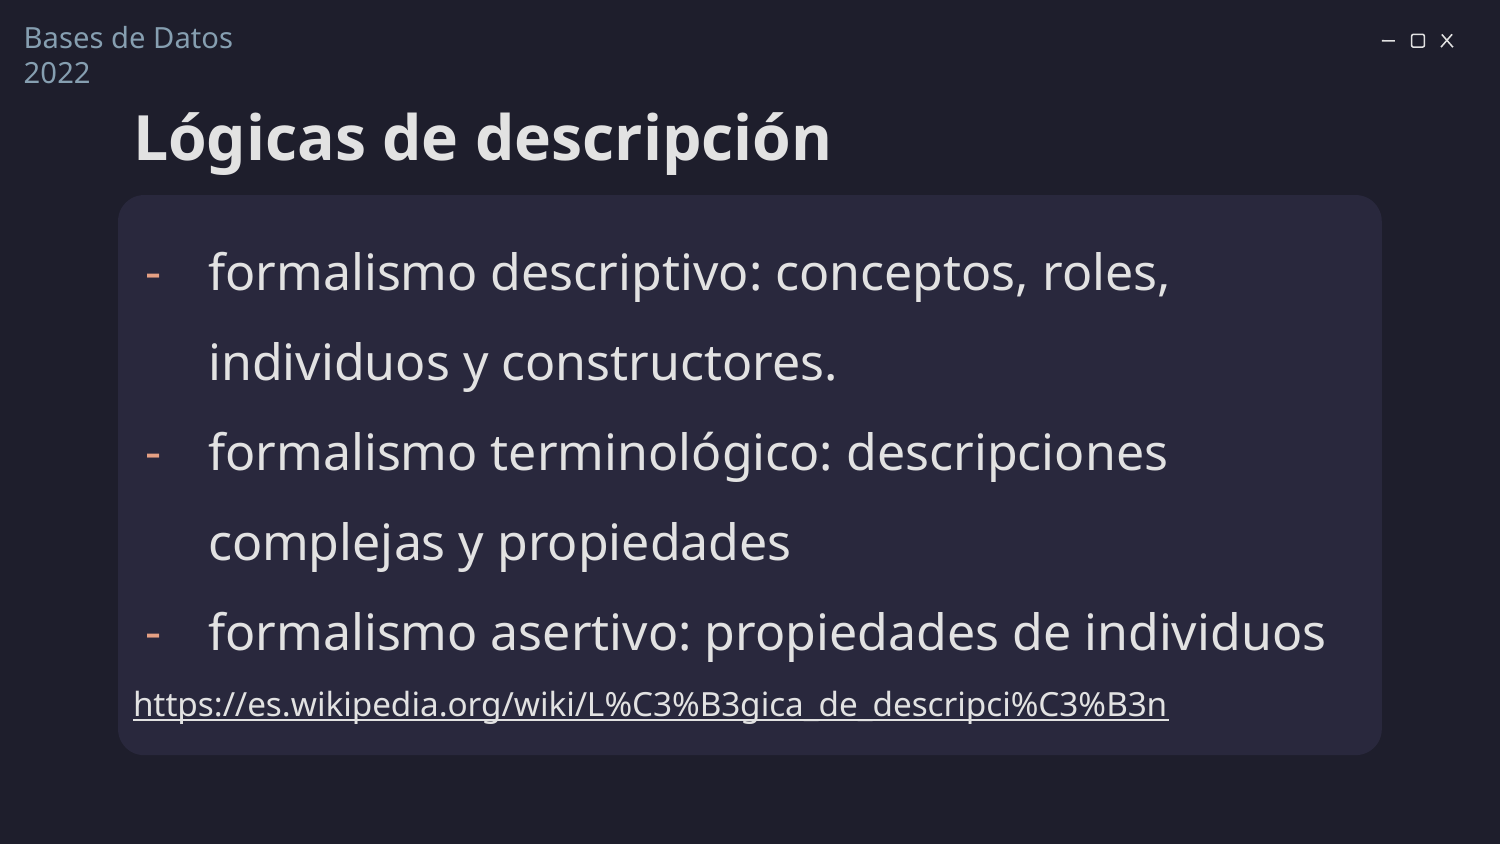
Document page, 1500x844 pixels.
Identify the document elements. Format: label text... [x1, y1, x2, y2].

list formalismo descriptivo: conceptos, roles, individuos y constructores. formalismo terminológico: descripciones complejas y propiedades formalismo asertivo: propiedades de individuos https://es.wikipedia.org/wiki/L%C3%B3gica_de_descripci%C3%B3n [118, 195, 1431, 750]
title Lógicas de descripción [118, 88, 1382, 183]
